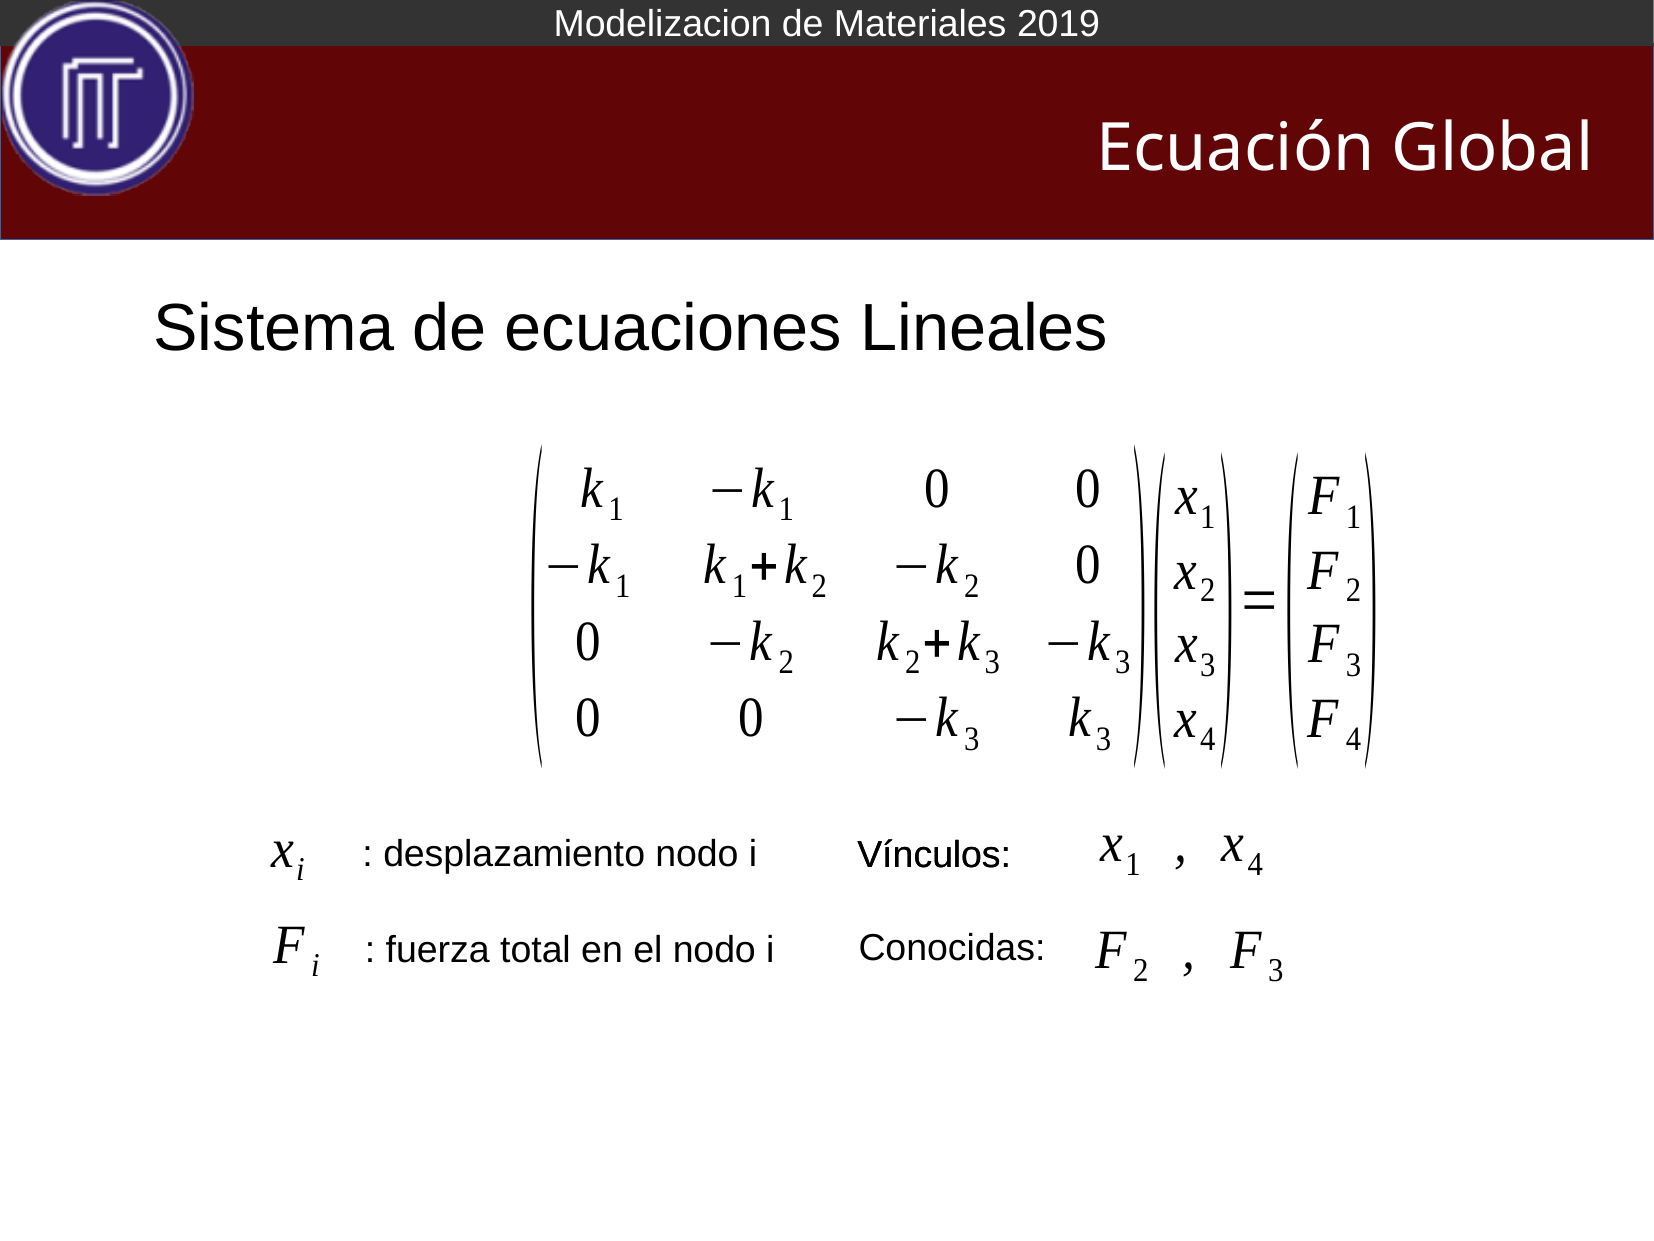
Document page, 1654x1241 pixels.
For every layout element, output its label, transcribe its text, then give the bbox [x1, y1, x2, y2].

text_box : desplazamiento nodo i [347, 824, 963, 882]
chart [1086, 919, 1289, 990]
chart [264, 914, 326, 985]
text_box Conocidas: [843, 919, 1131, 977]
text_box Vínculos: [842, 825, 1091, 883]
title Ecuación Global [41, 70, 1654, 218]
text_box : fuerza total en el nodo i [350, 920, 965, 978]
list Sistema de ecuaciones Lineales [82, 290, 1571, 384]
chart [261, 818, 312, 889]
picture [0, 0, 194, 196]
chart [521, 441, 1386, 773]
chart [1091, 812, 1269, 883]
